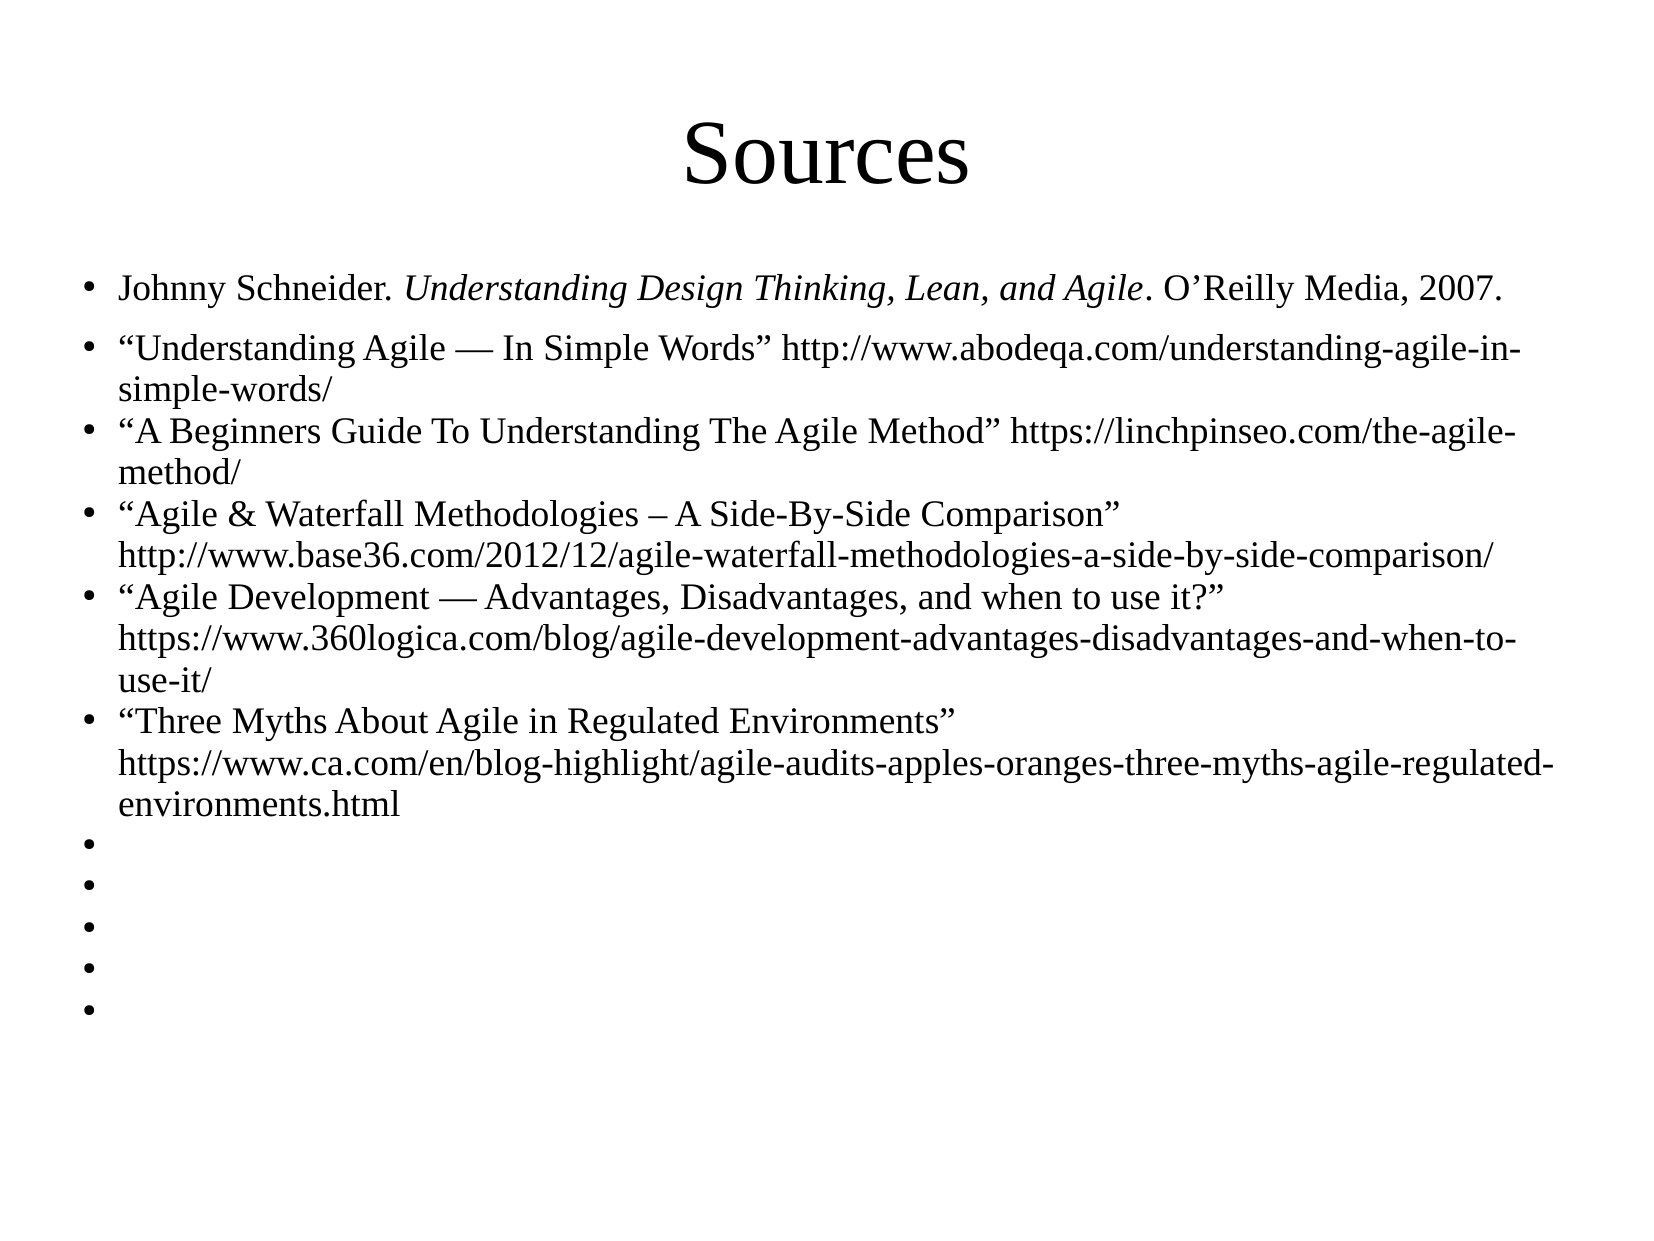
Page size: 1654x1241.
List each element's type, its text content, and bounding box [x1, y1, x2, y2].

title Sources [82, 49, 1571, 257]
subtitle Johnny Schneider. Understanding Design Thinking, Lean, and Agile. O’Reilly Media, 2007. “Understanding Agile — In Simple Words” http://www.abodeqa.com/understanding-agile-in-simple-words/ “A Beginners Guide To Understanding The Agile Method” https://linchpinseo.com/the-agile-method/ “Agile & Waterfall Methodologies – A Side-By-Side Comparison” http://www.base36.com/2012/12/agile-waterfall-methodologies-a-side-by-side-comparison/ “Agile Development — Advantages, Disadvantages, and when to use it?” https://www.360logica.com/blog/agile-development-advantages-disadvantages-and-when-to-use-it/ “Three Myths About Agile in Regulated Environments” https://www.ca.com/en/blog-highlight/agile-audits-apples-oranges-three-myths-agile-regulated-environments.html [82, 290, 1571, 1010]
